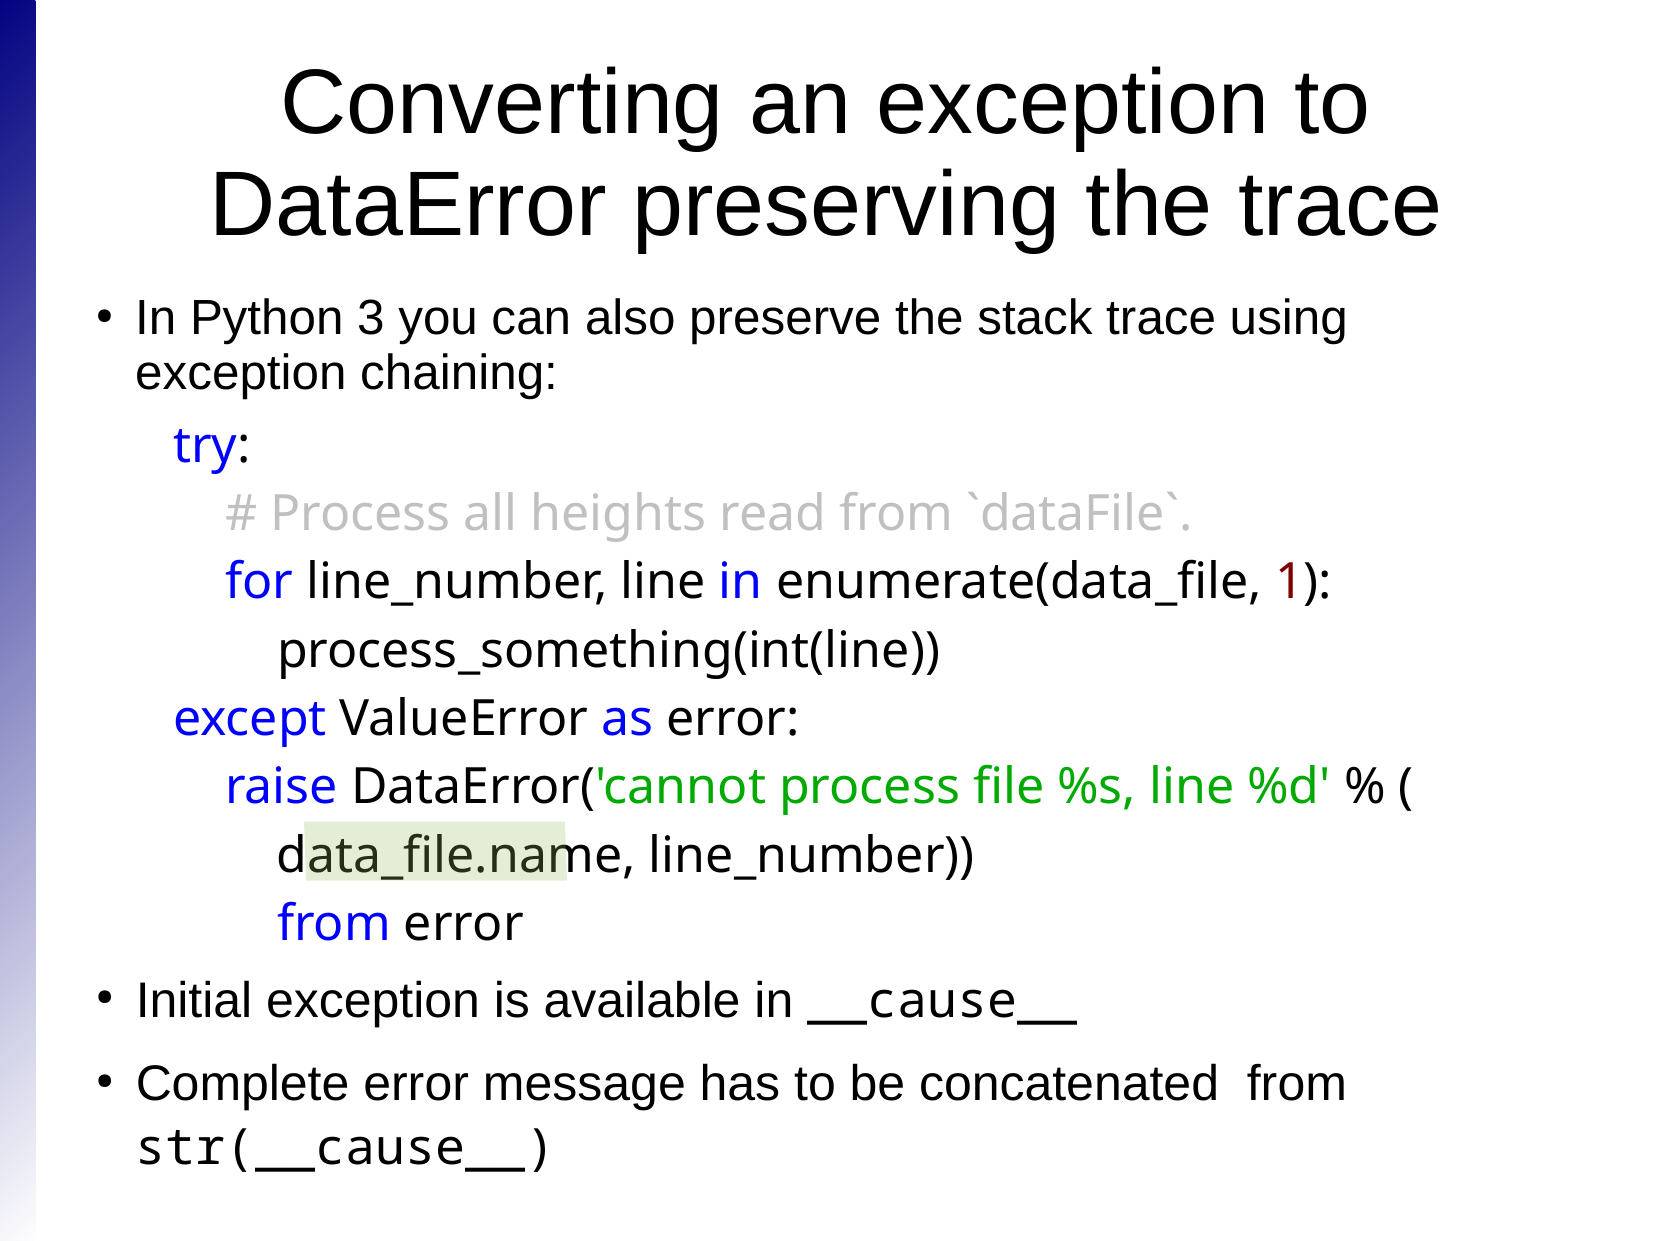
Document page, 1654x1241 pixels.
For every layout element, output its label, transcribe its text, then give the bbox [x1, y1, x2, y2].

text_box [304, 821, 567, 881]
title Converting an exception to DataError preserving the trace [82, 49, 1571, 257]
list In Python 3 you can also preserve the stack trace using exception chaining: [82, 290, 1571, 402]
list Initial exception is available in __cause__ Complete error message has to be concatenated from str(__cause__) [82, 886, 1571, 1182]
text_box try: # Process all heights read from `dataFile`. for line_number, line in enumerate(data_file, 1): process_something(int(line)) except ValueError as error: raise DataError('cannot process file %s, line %d' % ( data_file.name, line_number)) from error [106, 401, 1571, 883]
